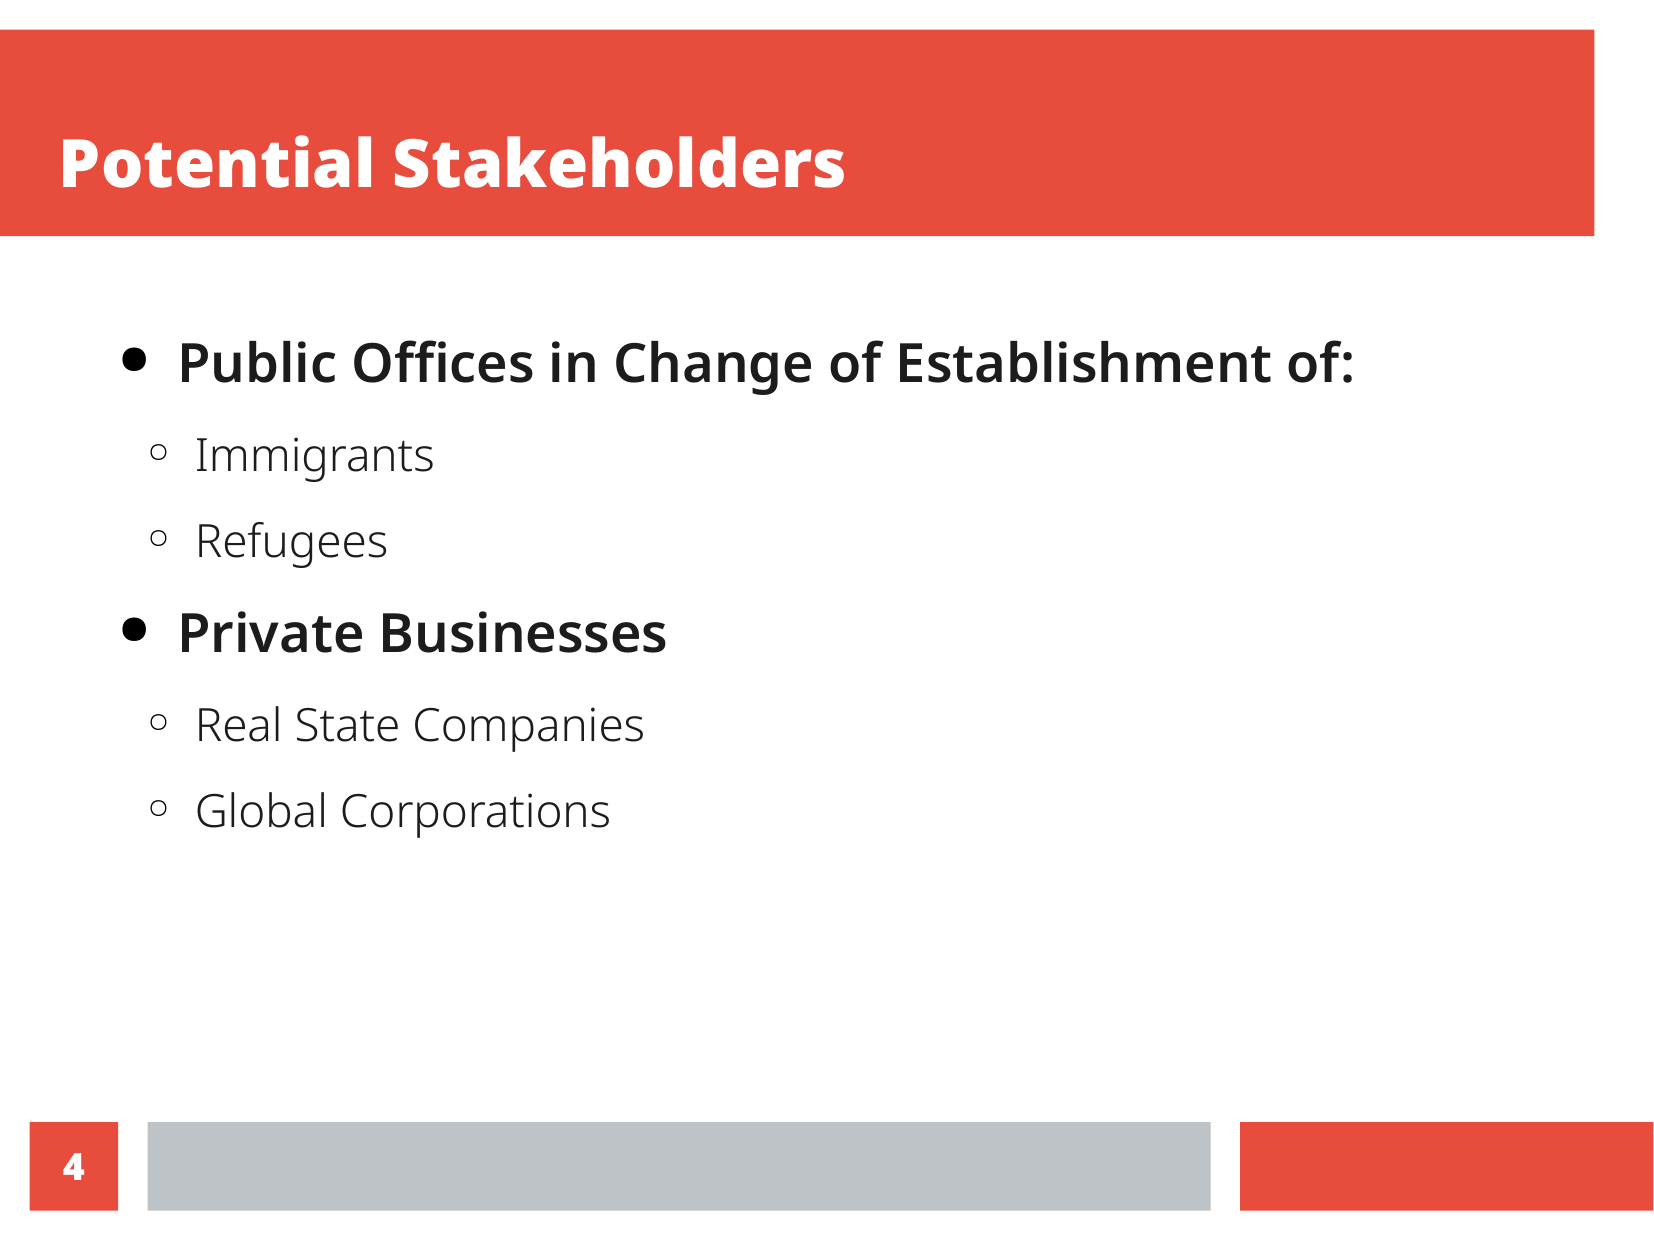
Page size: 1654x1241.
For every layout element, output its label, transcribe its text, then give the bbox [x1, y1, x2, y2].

title Potential Stakeholders [59, 59, 1595, 207]
list Public Offices in Change of Establishment of: Immigrants Refugees Private Businesses Real State Companies Global Corporations [59, 324, 1565, 1093]
